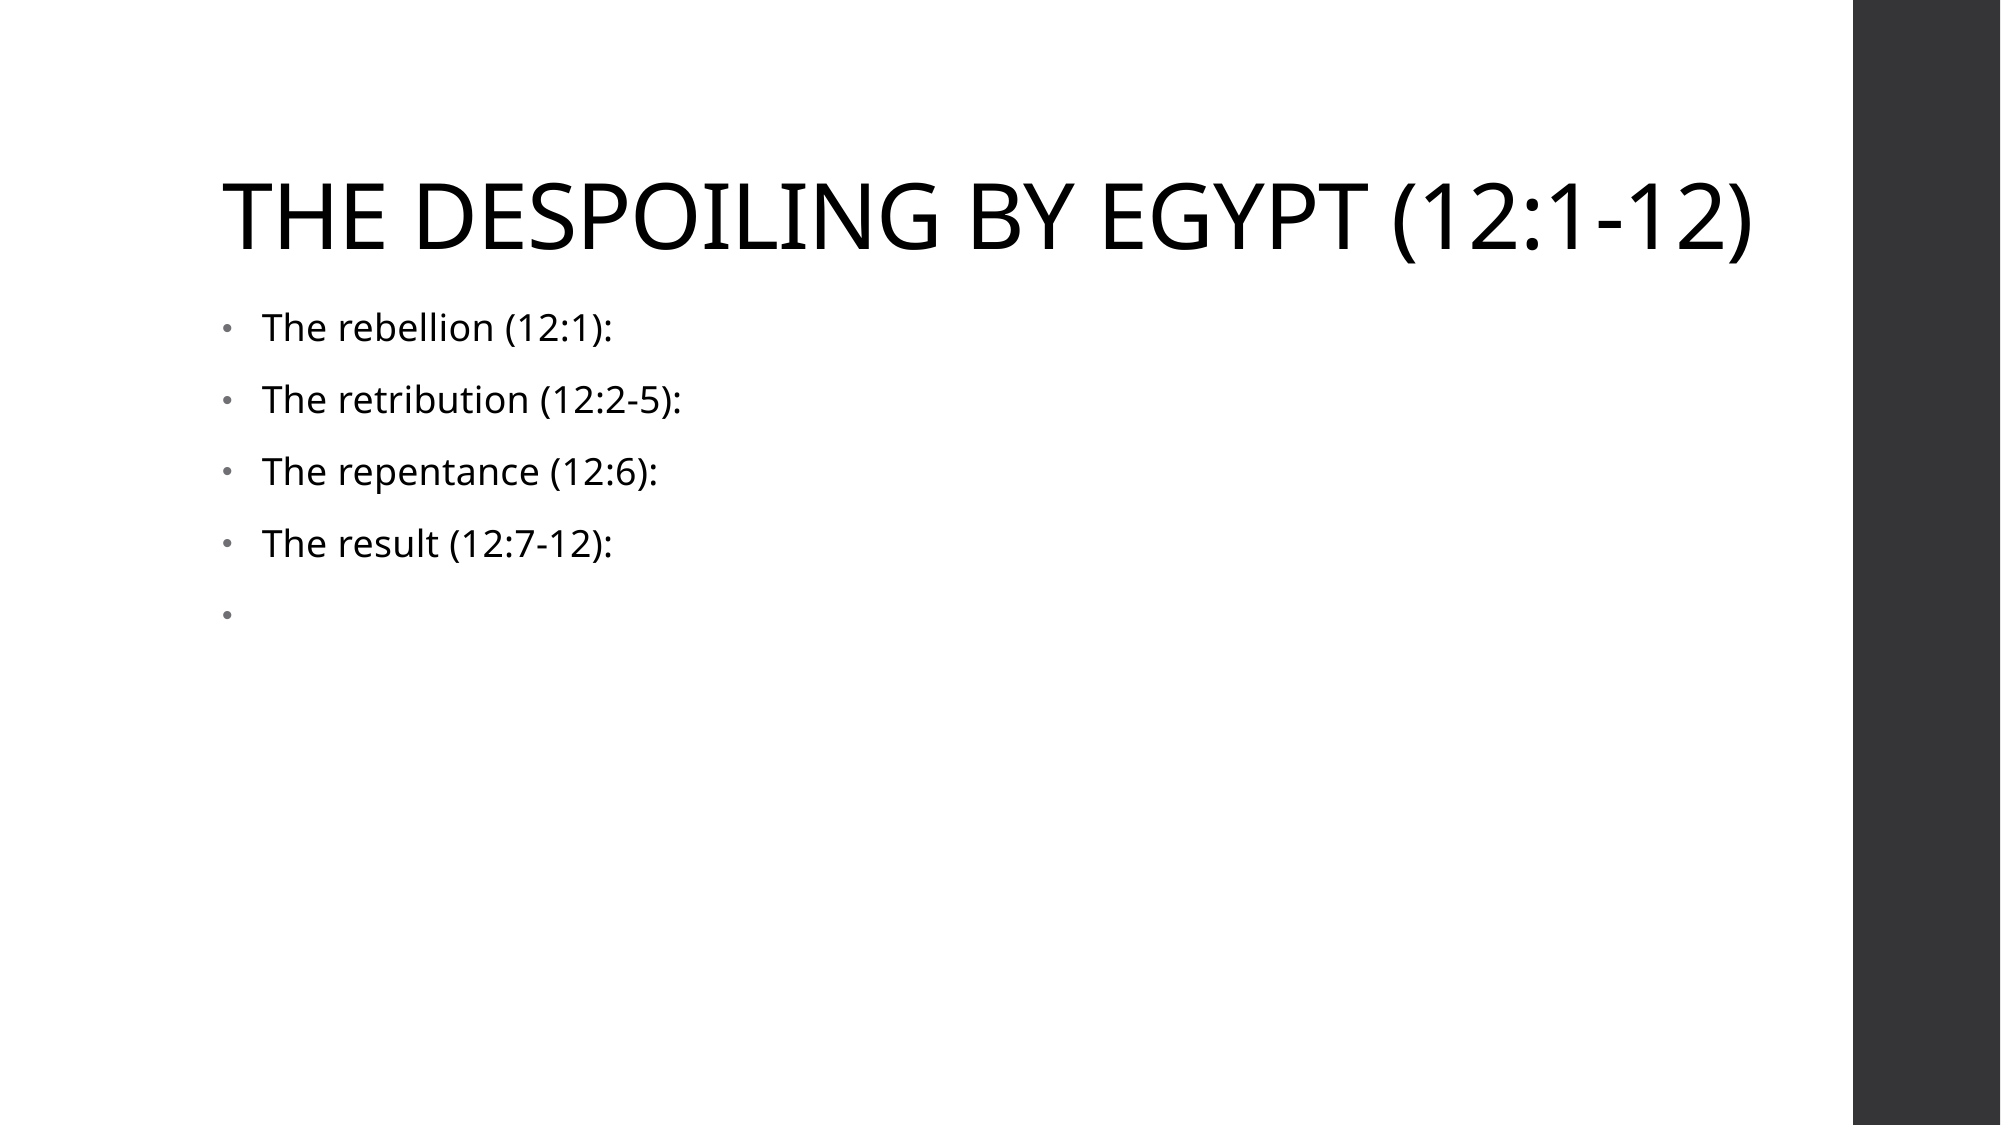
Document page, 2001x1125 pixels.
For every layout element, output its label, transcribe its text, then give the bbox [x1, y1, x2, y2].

list The rebellion (12:1): The retribution (12:2-5): The repentance (12:6): The result (12:7-12): [206, 299, 1617, 1014]
title THE DESPOILING BY EGYPT (12:1-12) [206, 60, 1797, 278]
